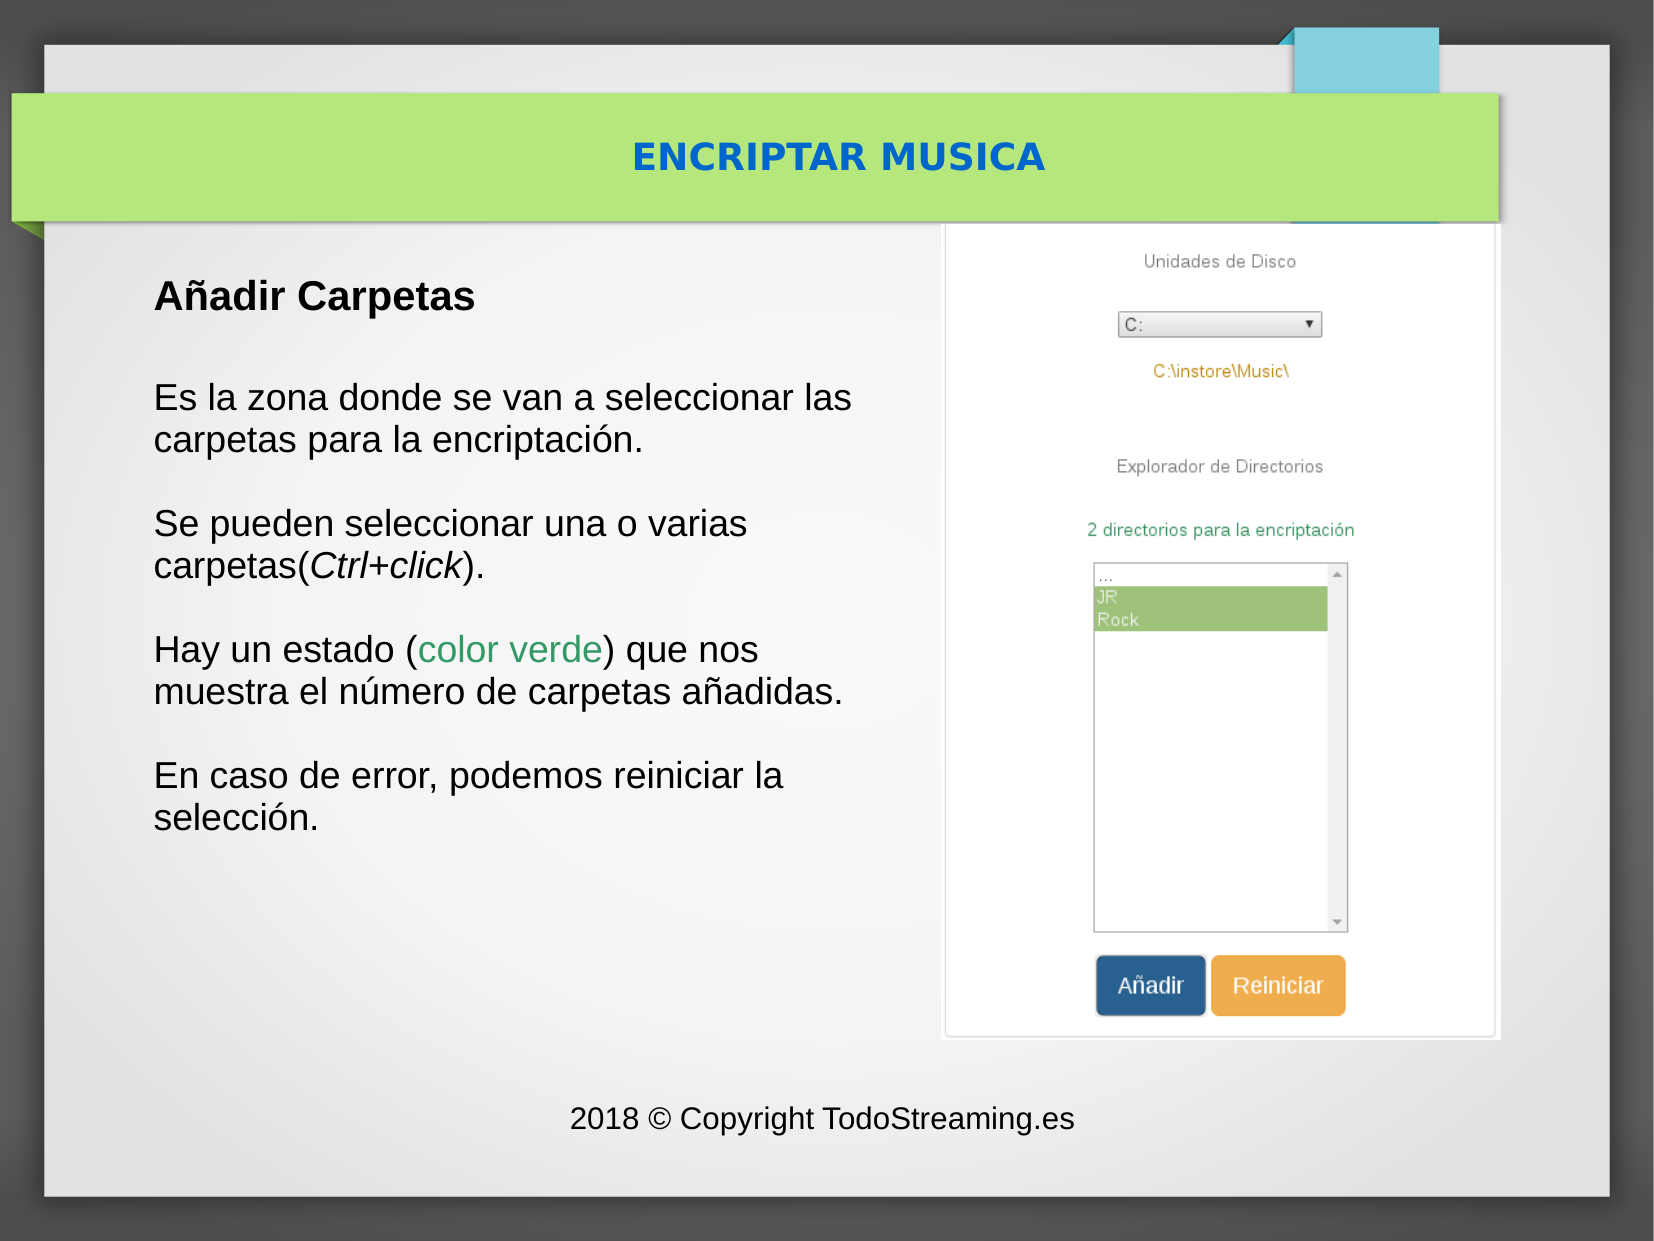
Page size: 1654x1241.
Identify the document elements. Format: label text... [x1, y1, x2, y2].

text_box Añadir Carpetas [153, 249, 544, 343]
text_box Es la zona donde se van a seleccionar las carpetas para la encriptación. Se pueden seleccionar una o varias carpetas(Ctrl+click). Hay un estado (color verde) que nos muestra el número de carpetas añadidas. En caso de error, podemos reiniciar la selección. [153, 376, 875, 839]
text_box 2018 © Copyright TodoStreaming.es [555, 1094, 1099, 1146]
title ENCRIPTAR MUSICA [590, 113, 1087, 201]
picture [0, 0, 1654, 1241]
